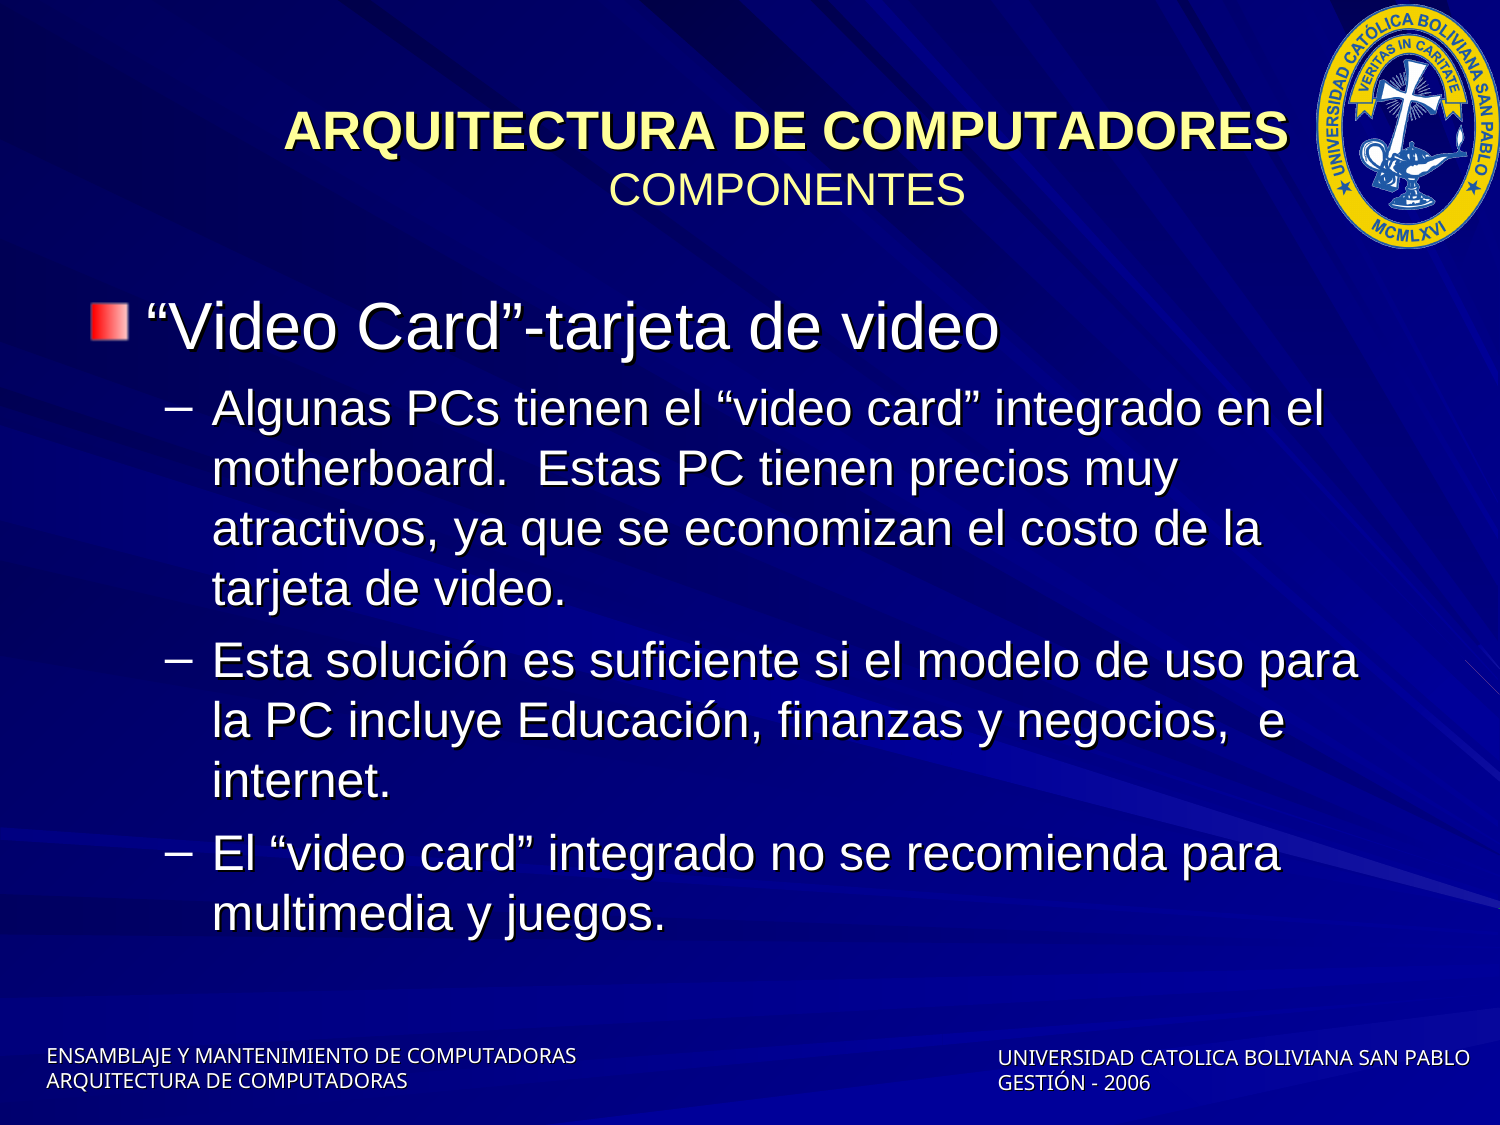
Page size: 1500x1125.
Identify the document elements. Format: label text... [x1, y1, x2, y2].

list “Video Card”-tarjeta de video Algunas PCs tienen el “video card” integrado en el motherboard. Estas PC tienen precios muy atractivos, ya que se economizan el costo de la tarjeta de video. Esta solución es suficiente si el modelo de uso para la PC incluye Educación, finanzas y negocios, e internet. El “video card” integrado no se recomienda para multimedia y juegos. [75, 274, 1426, 1050]
picture [1316, 4, 1500, 249]
text_box ARQUITECTURA DE COMPUTADORES COMPONENTES [112, 78, 1463, 232]
